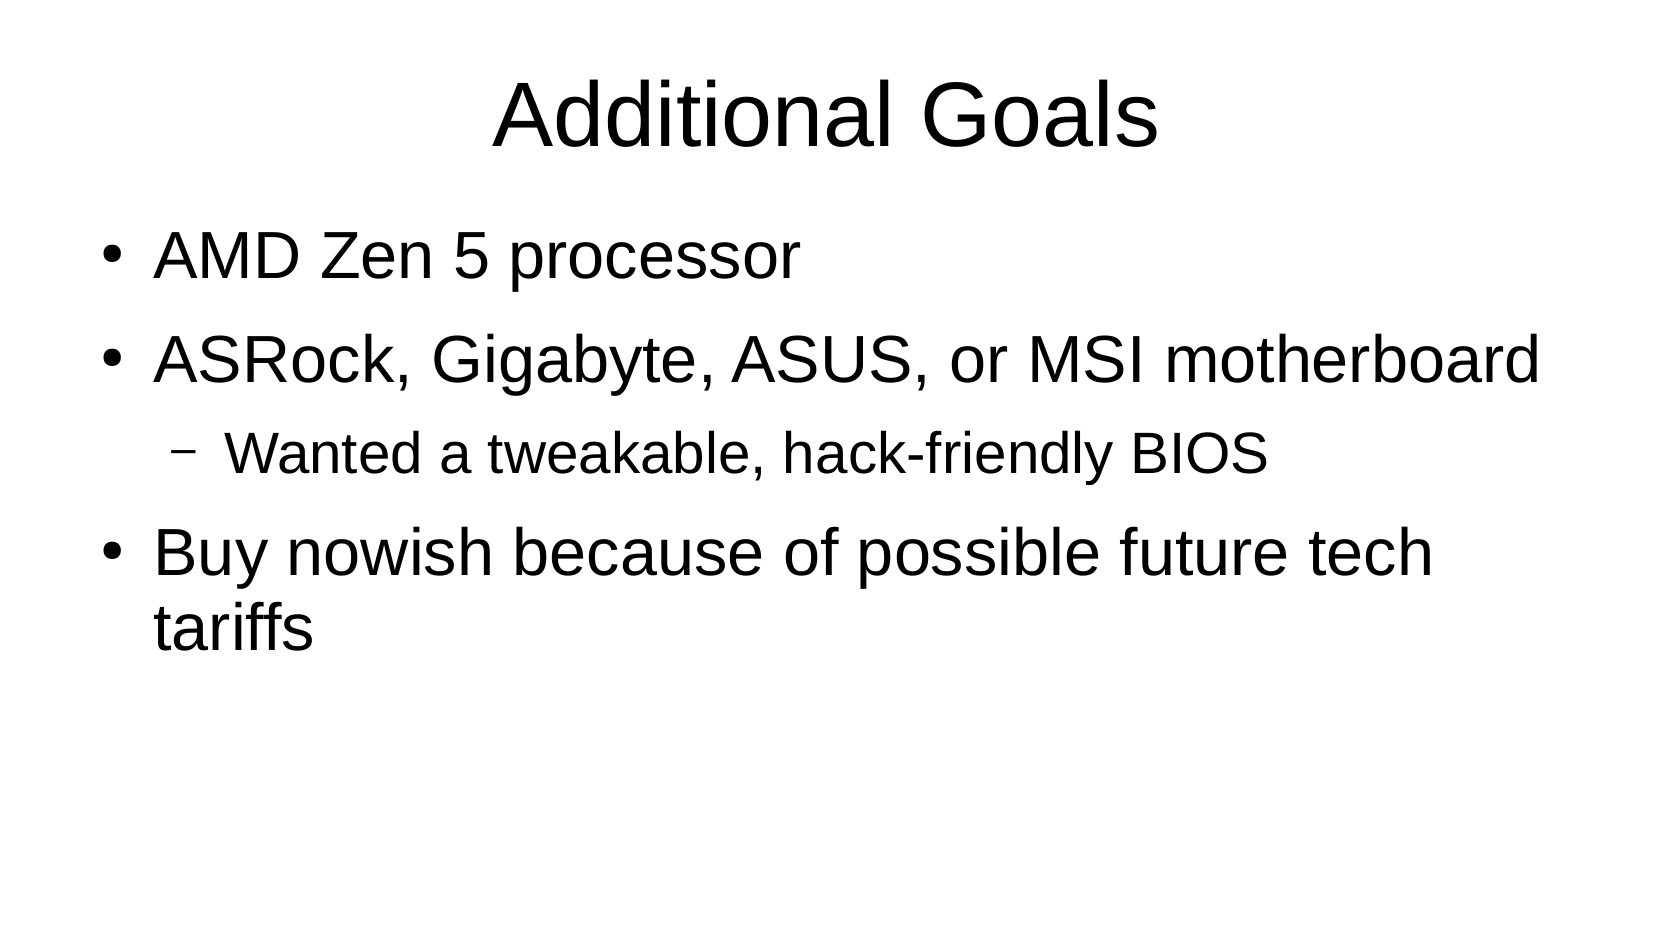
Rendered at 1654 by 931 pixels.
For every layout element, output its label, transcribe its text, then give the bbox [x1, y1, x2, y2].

list AMD Zen 5 processor ASRock, Gigabyte, ASUS, or MSI motherboard Wanted a tweakable, hack-friendly BIOS Buy nowish because of possible future tech tariffs [82, 217, 1571, 788]
title Additional Goals [82, 37, 1571, 193]
